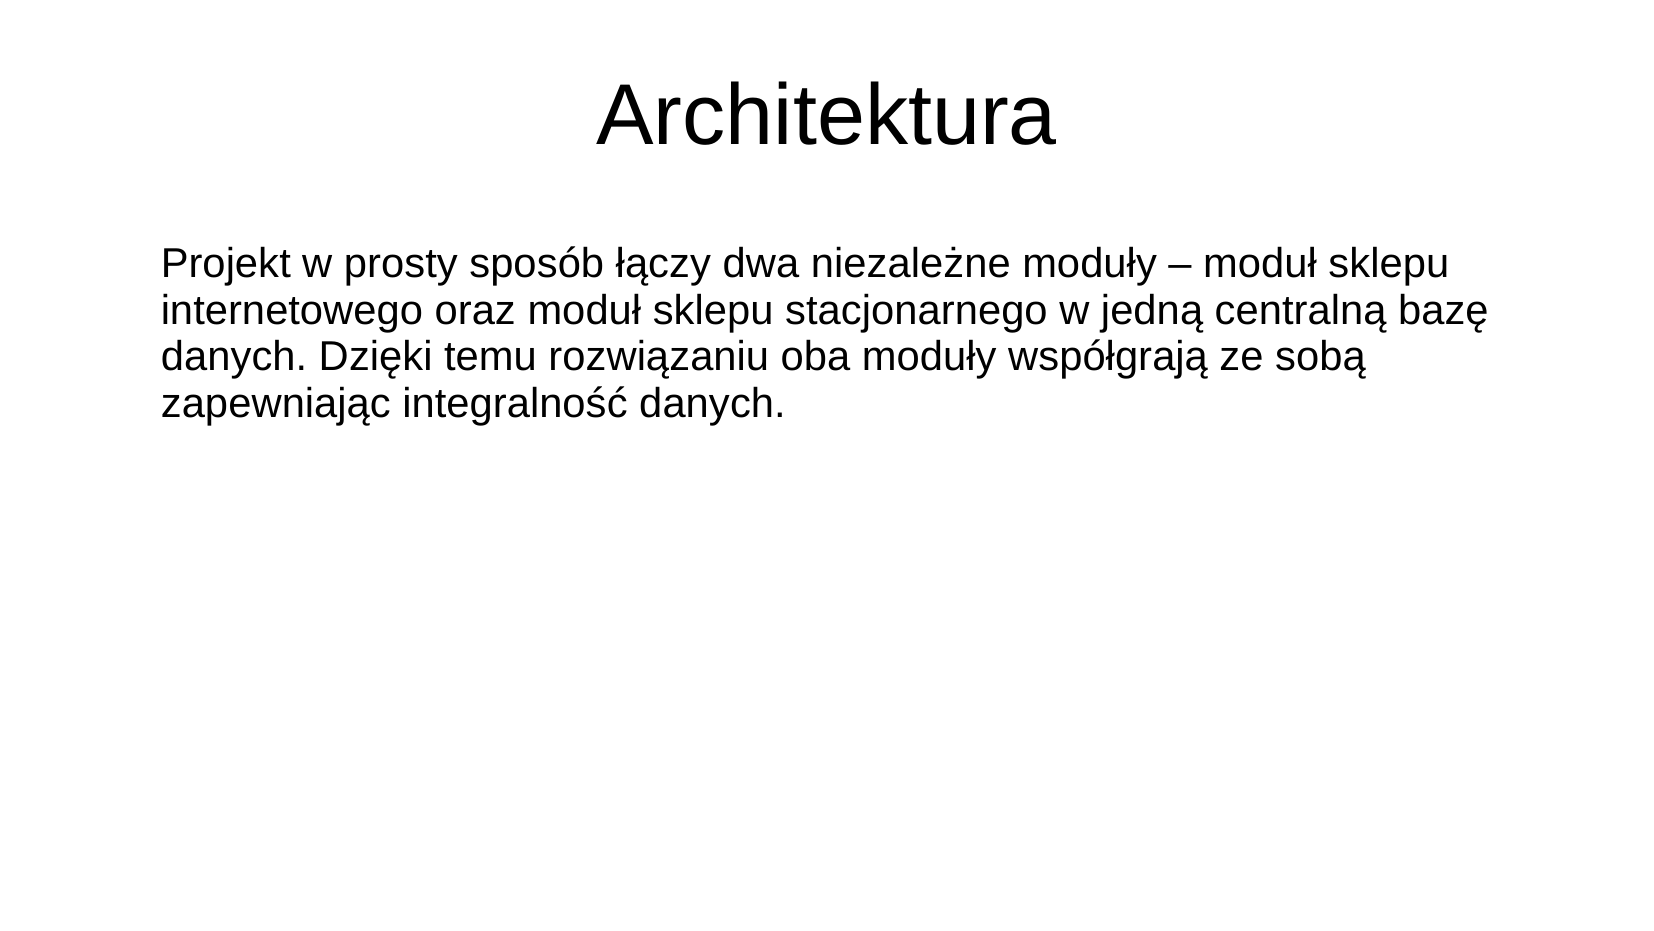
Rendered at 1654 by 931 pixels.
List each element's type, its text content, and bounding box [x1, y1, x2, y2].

list Projekt w prosty sposób łączy dwa niezależne moduły – moduł sklepu internetowego oraz moduł sklepu stacjonarnego w jedną centralną bazę danych. Dzięki temu rozwiązaniu oba moduły współgrają ze sobą zapewniając integralność danych. [90, 240, 1579, 780]
title Architektura [82, 37, 1571, 193]
